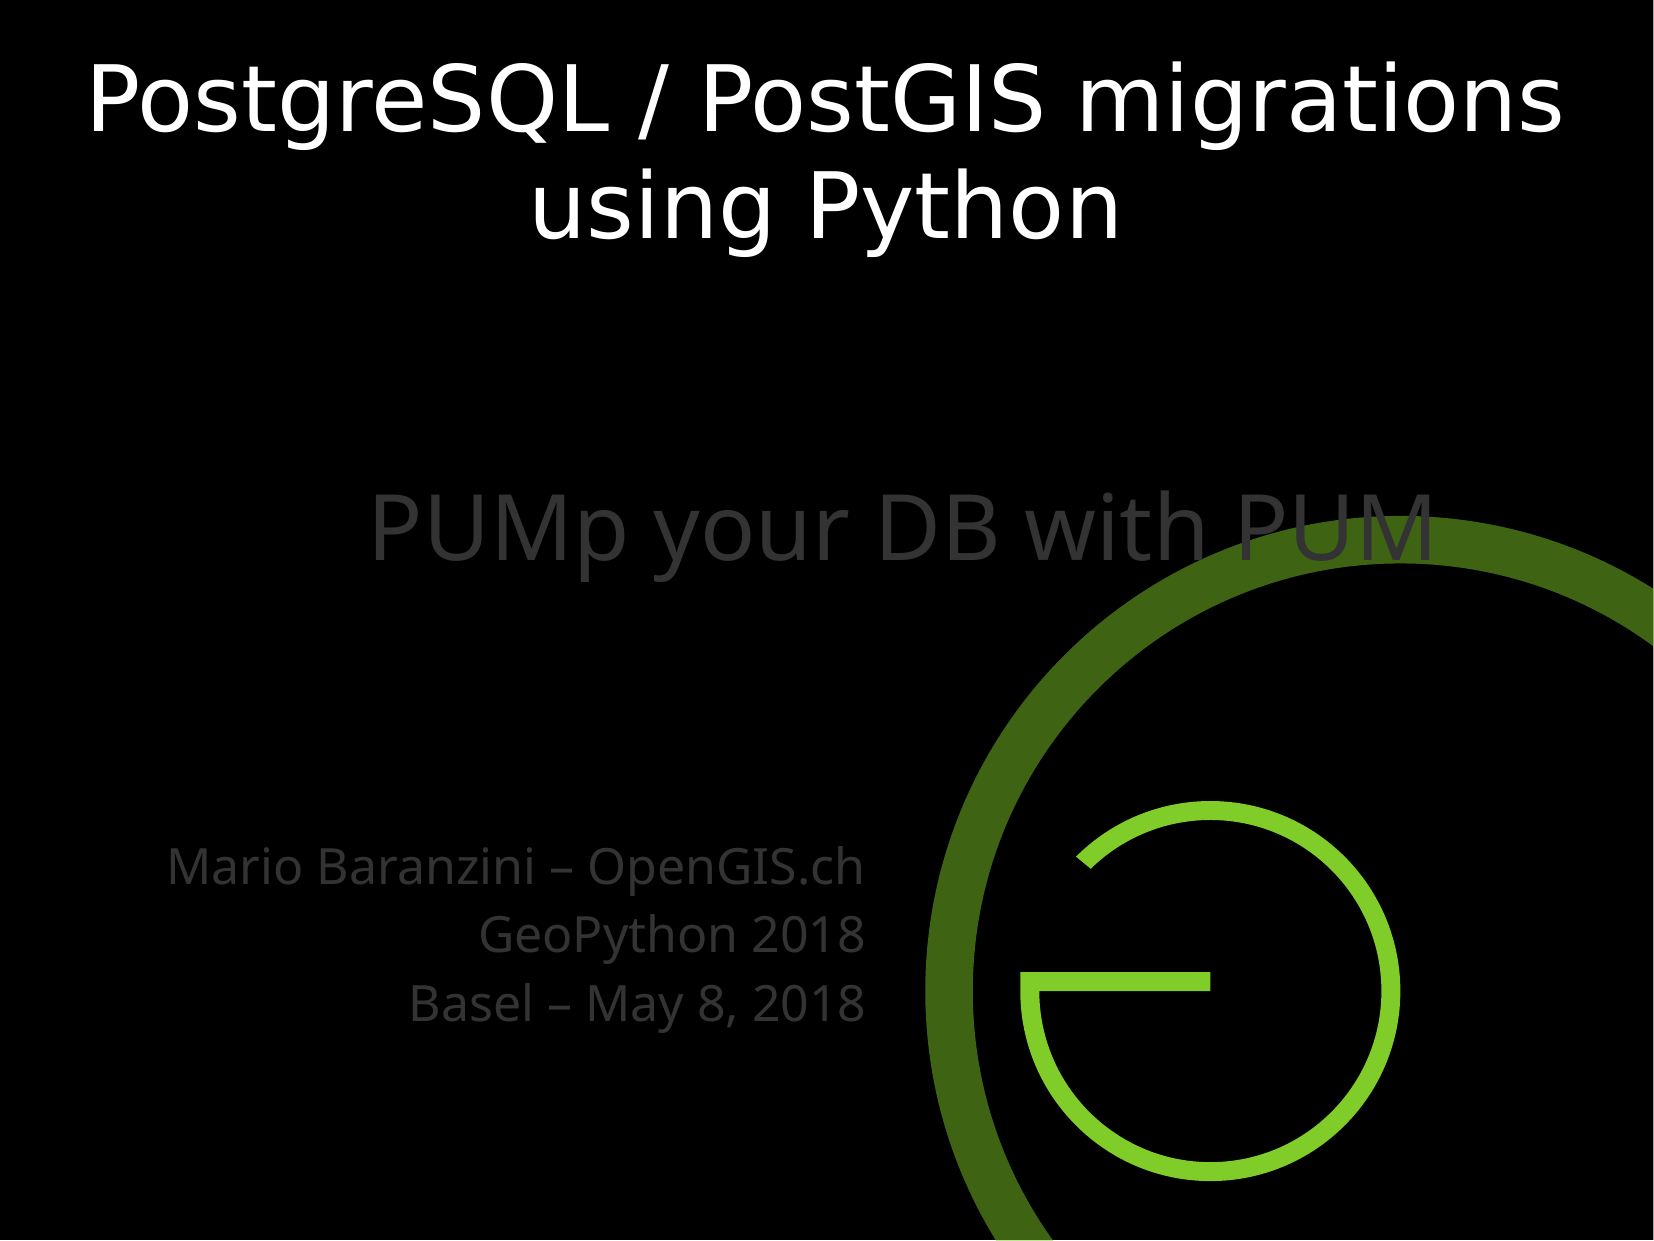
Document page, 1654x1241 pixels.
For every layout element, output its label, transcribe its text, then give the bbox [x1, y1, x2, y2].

title PostgreSQL / PostGIS migrations using Python [82, 31, 1571, 275]
text_box Mario Baranzini – OpenGIS.ch GeoPython 2018 Basel – May 8, 2018 [151, 823, 828, 1022]
subtitle PUMp your DB with PUM [82, 290, 1571, 1010]
